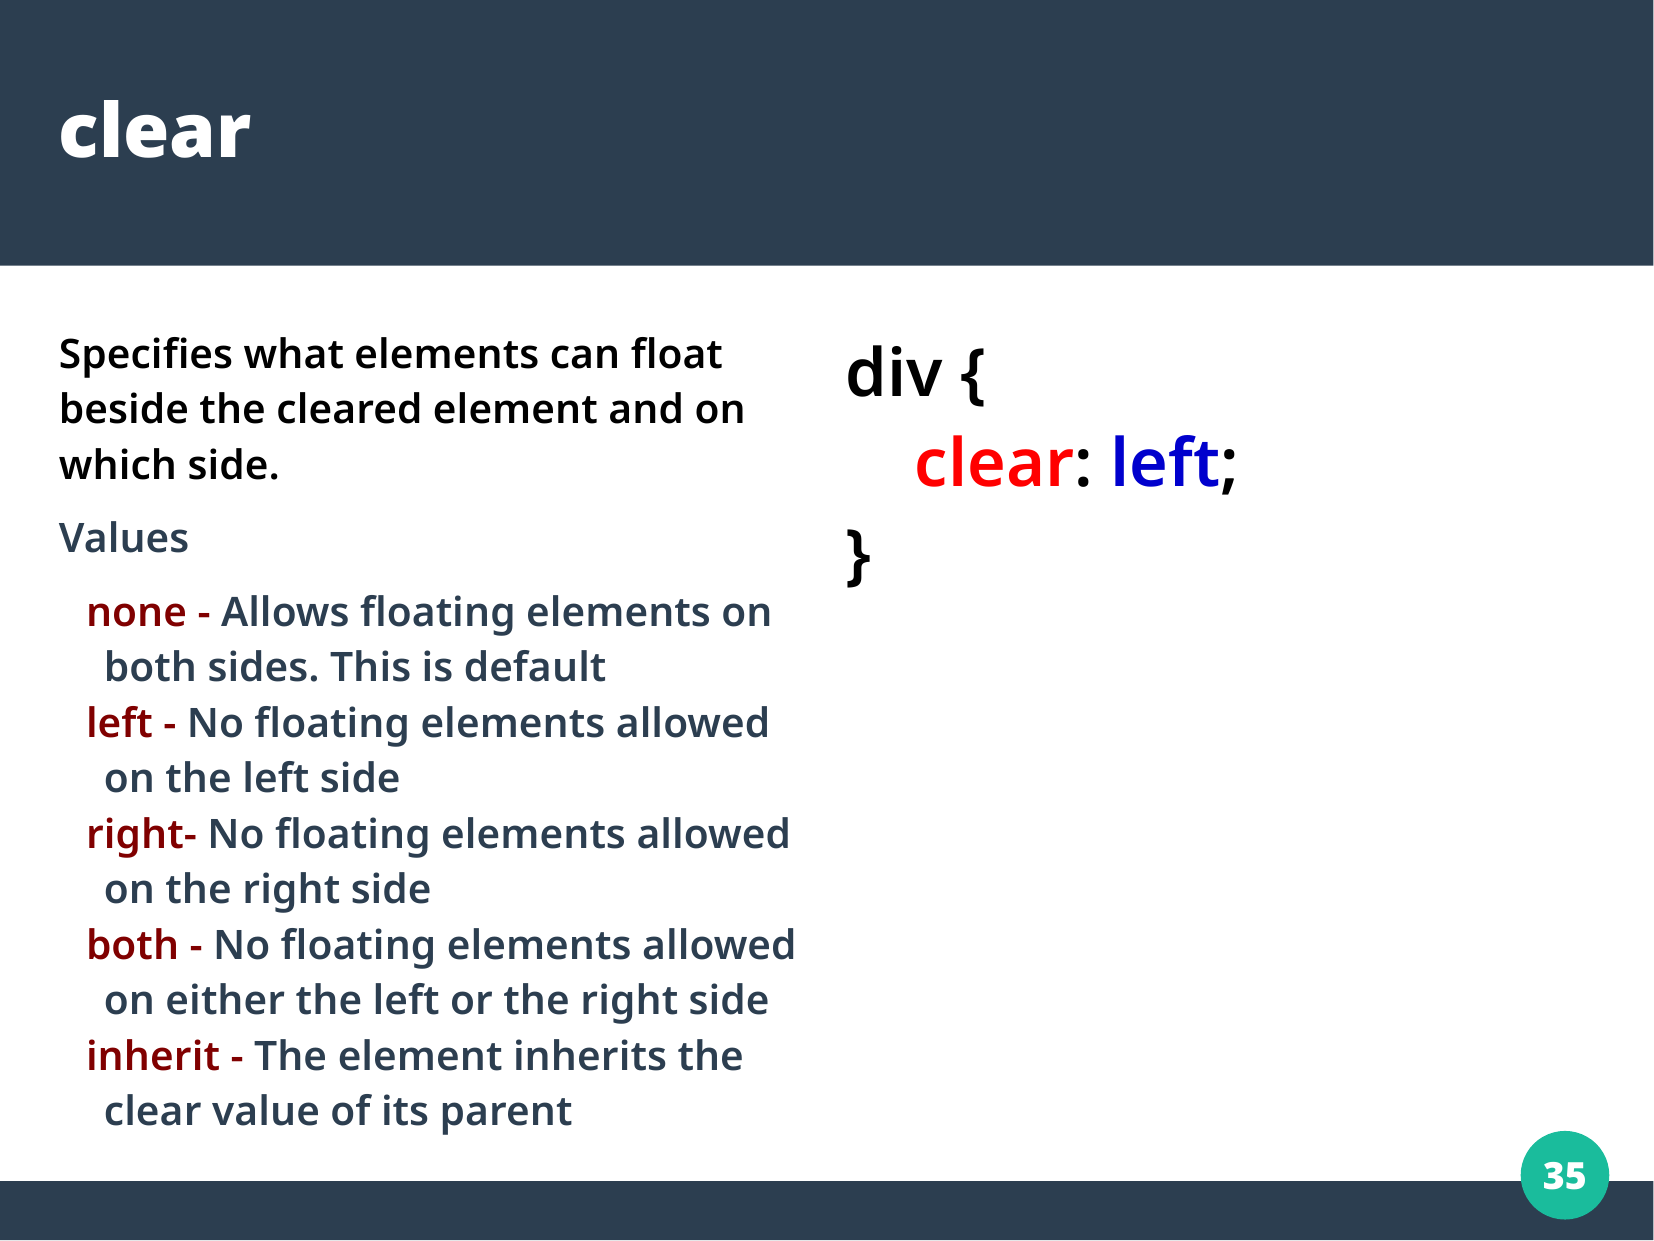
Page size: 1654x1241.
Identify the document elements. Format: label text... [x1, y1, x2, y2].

list div { clear: left; } [845, 324, 1596, 1152]
title clear [59, 49, 1595, 207]
list Specifies what elements can float beside the cleared element and on which side. Values none - Allows floating elements on both sides. This is default left - No floating elements allowed on the left side right- No floating elements allowed on the right side both - No floating elements allowed on either the left or the right side inherit - The element inherits the clear value of its parent [59, 324, 809, 1152]
